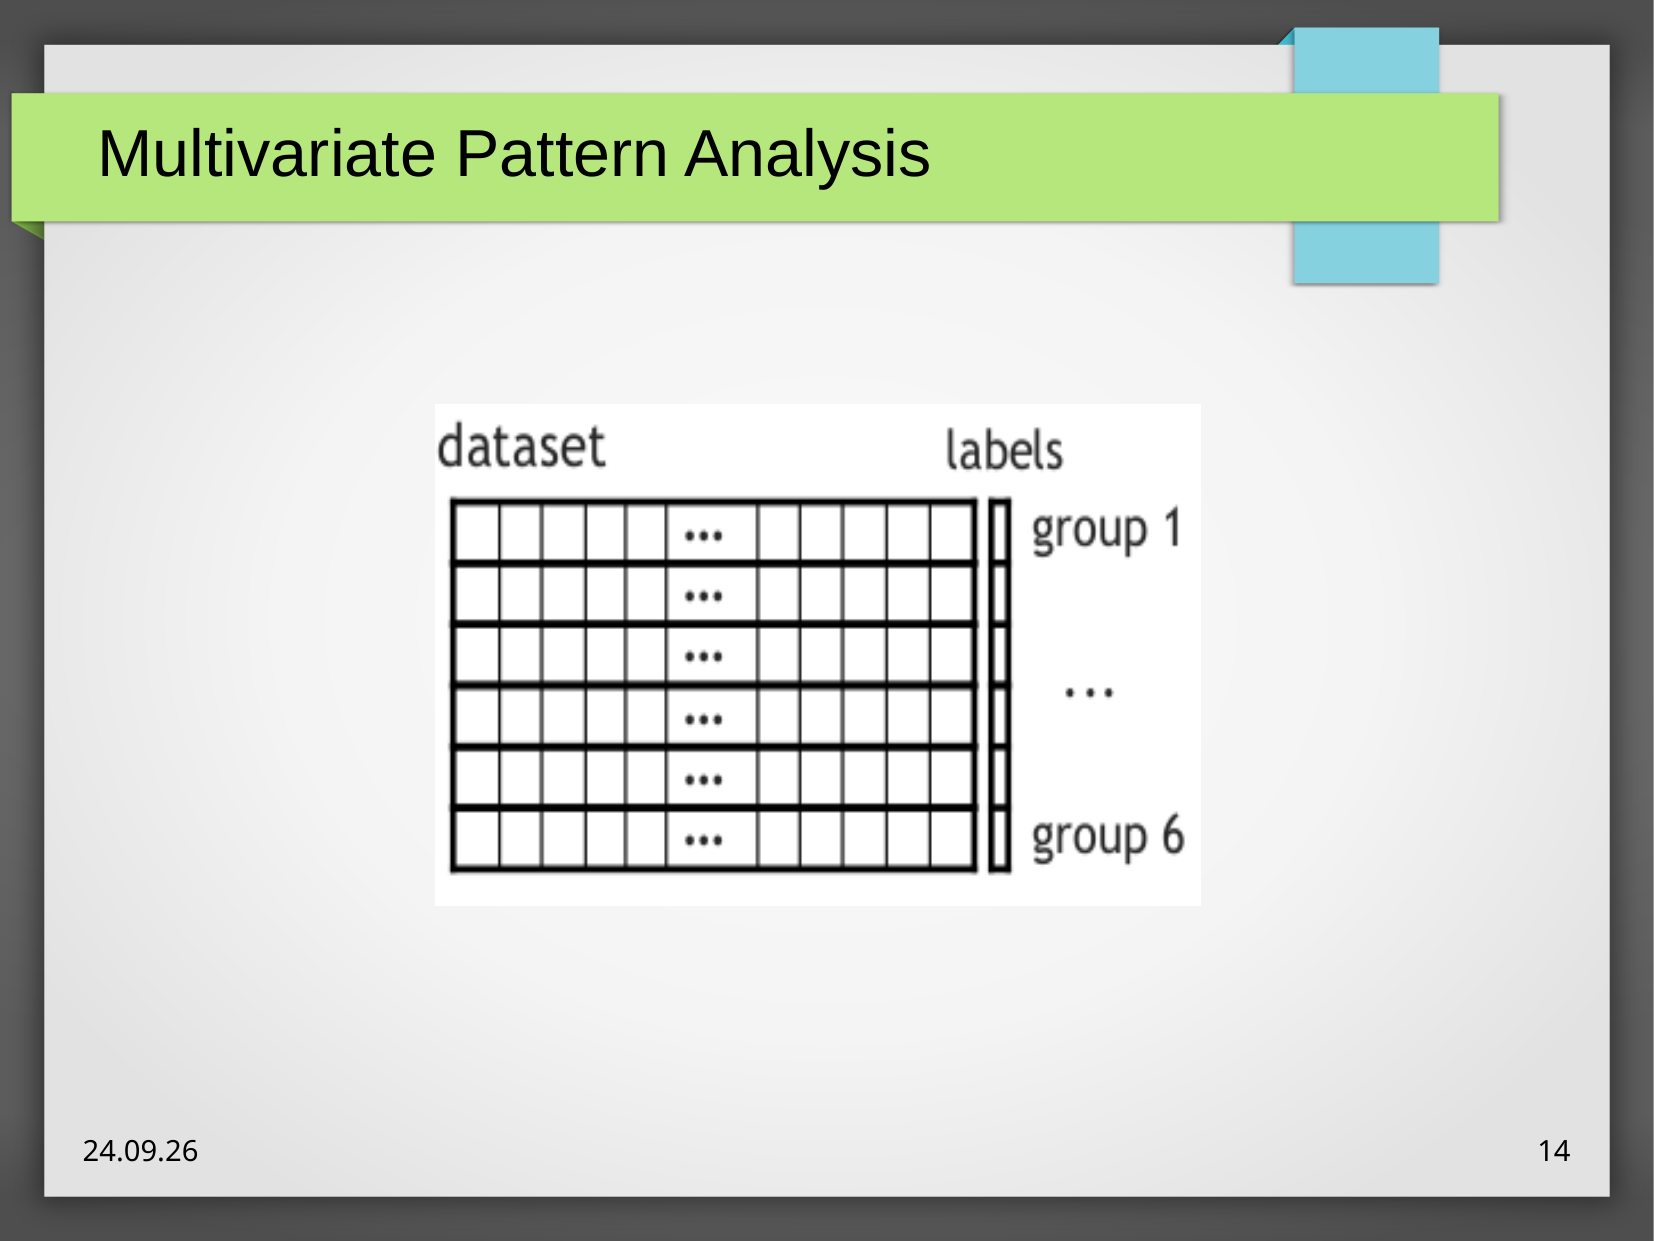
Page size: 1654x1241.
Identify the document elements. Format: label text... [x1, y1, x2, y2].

text_box Multivariate Pattern Analysis [82, 94, 1264, 213]
picture [0, 0, 1654, 1241]
